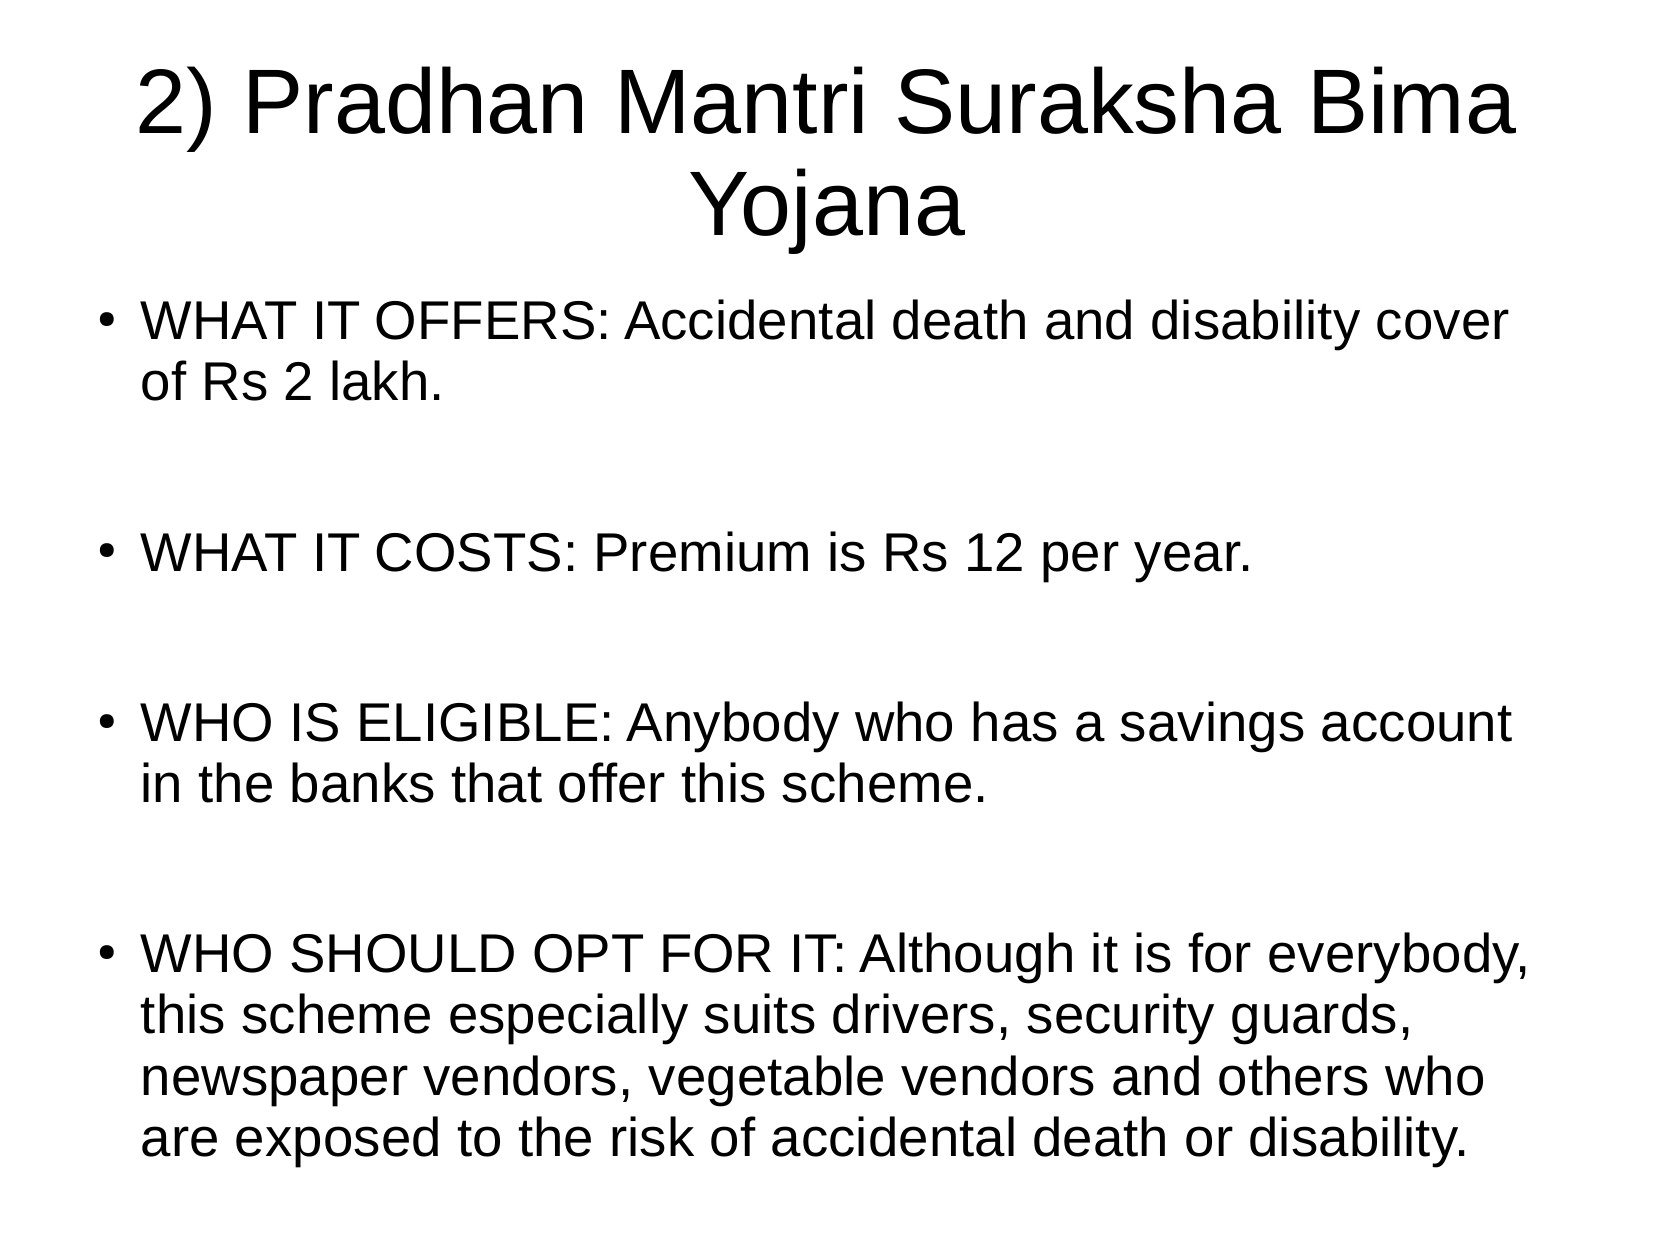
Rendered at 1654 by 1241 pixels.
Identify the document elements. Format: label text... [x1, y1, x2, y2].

list WHAT IT OFFERS: Accidental death and disability cover of Rs 2 lakh. WHAT IT COSTS: Premium is Rs 12 per year. WHO IS ELIGIBLE: Anybody who has a savings account in the banks that offer this scheme. WHO SHOULD OPT FOR IT: Although it is for everybody, this scheme especially suits drivers, security guards, newspaper vendors, vegetable vendors and others who are exposed to the risk of accidental death or disability. [82, 290, 1571, 1171]
title 2) Pradhan Mantri Suraksha Bima Yojana [82, 49, 1571, 257]
